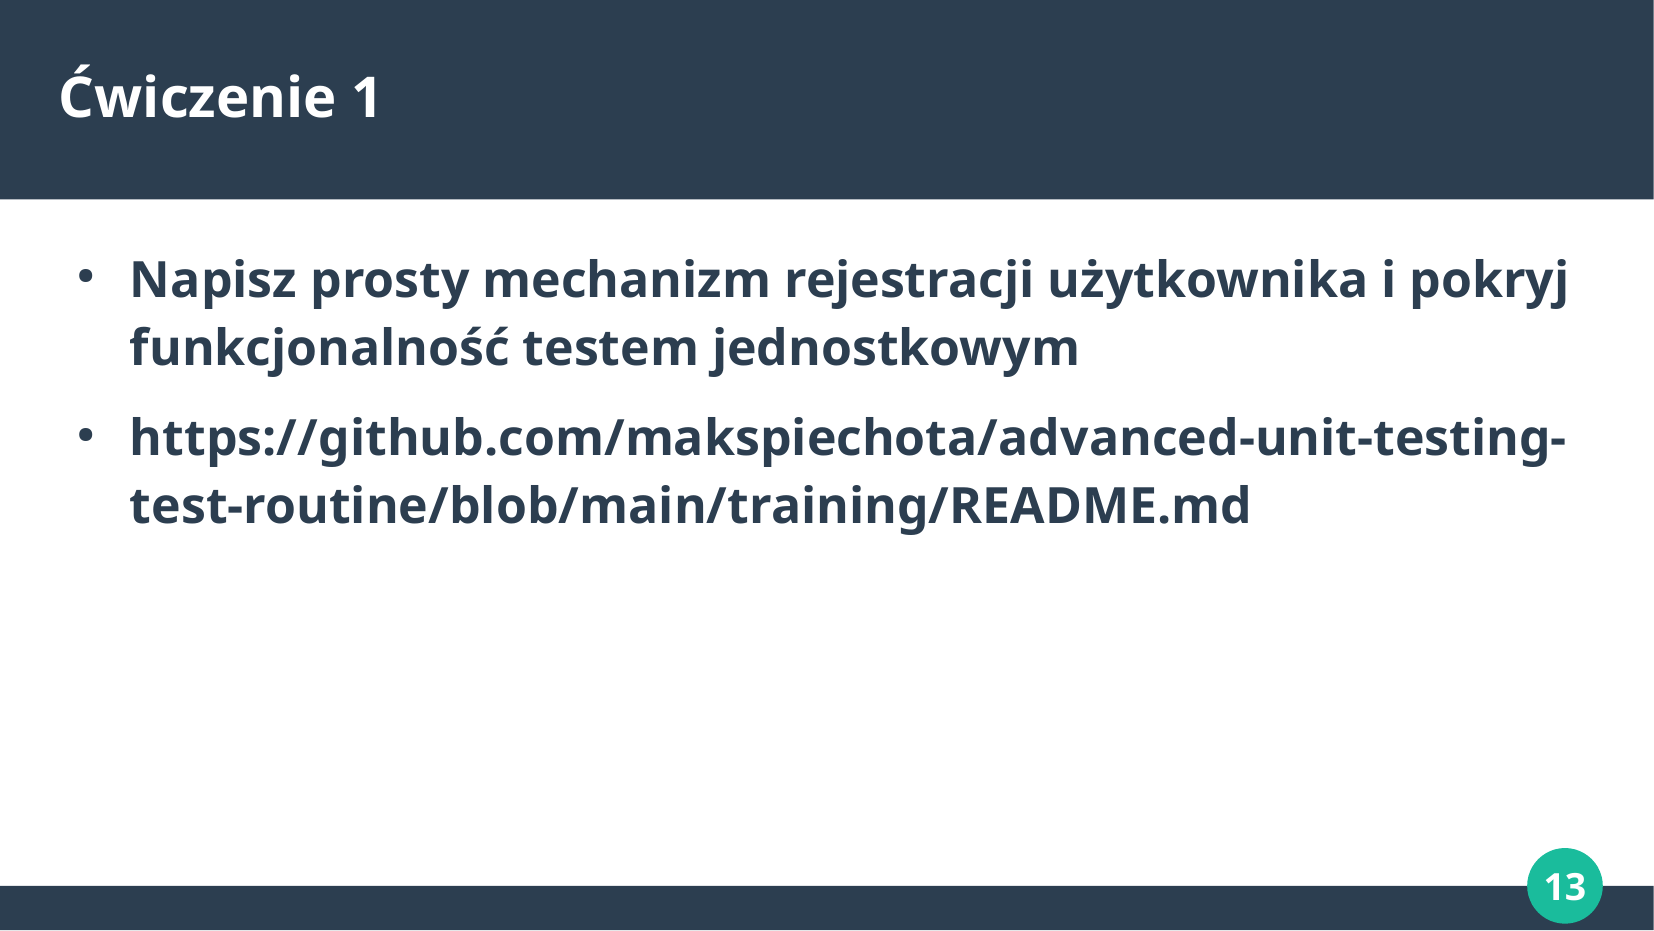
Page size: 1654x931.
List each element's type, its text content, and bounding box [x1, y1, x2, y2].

title Ćwiczenie 1 [59, 37, 1595, 156]
list Napisz prosty mechanizm rejestracji użytkownika i pokryj funkcjonalność testem jednostkowym https://github.com/makspiechota/advanced-unit-testing-test-routine/blob/main/training/README.md [59, 243, 1595, 864]
